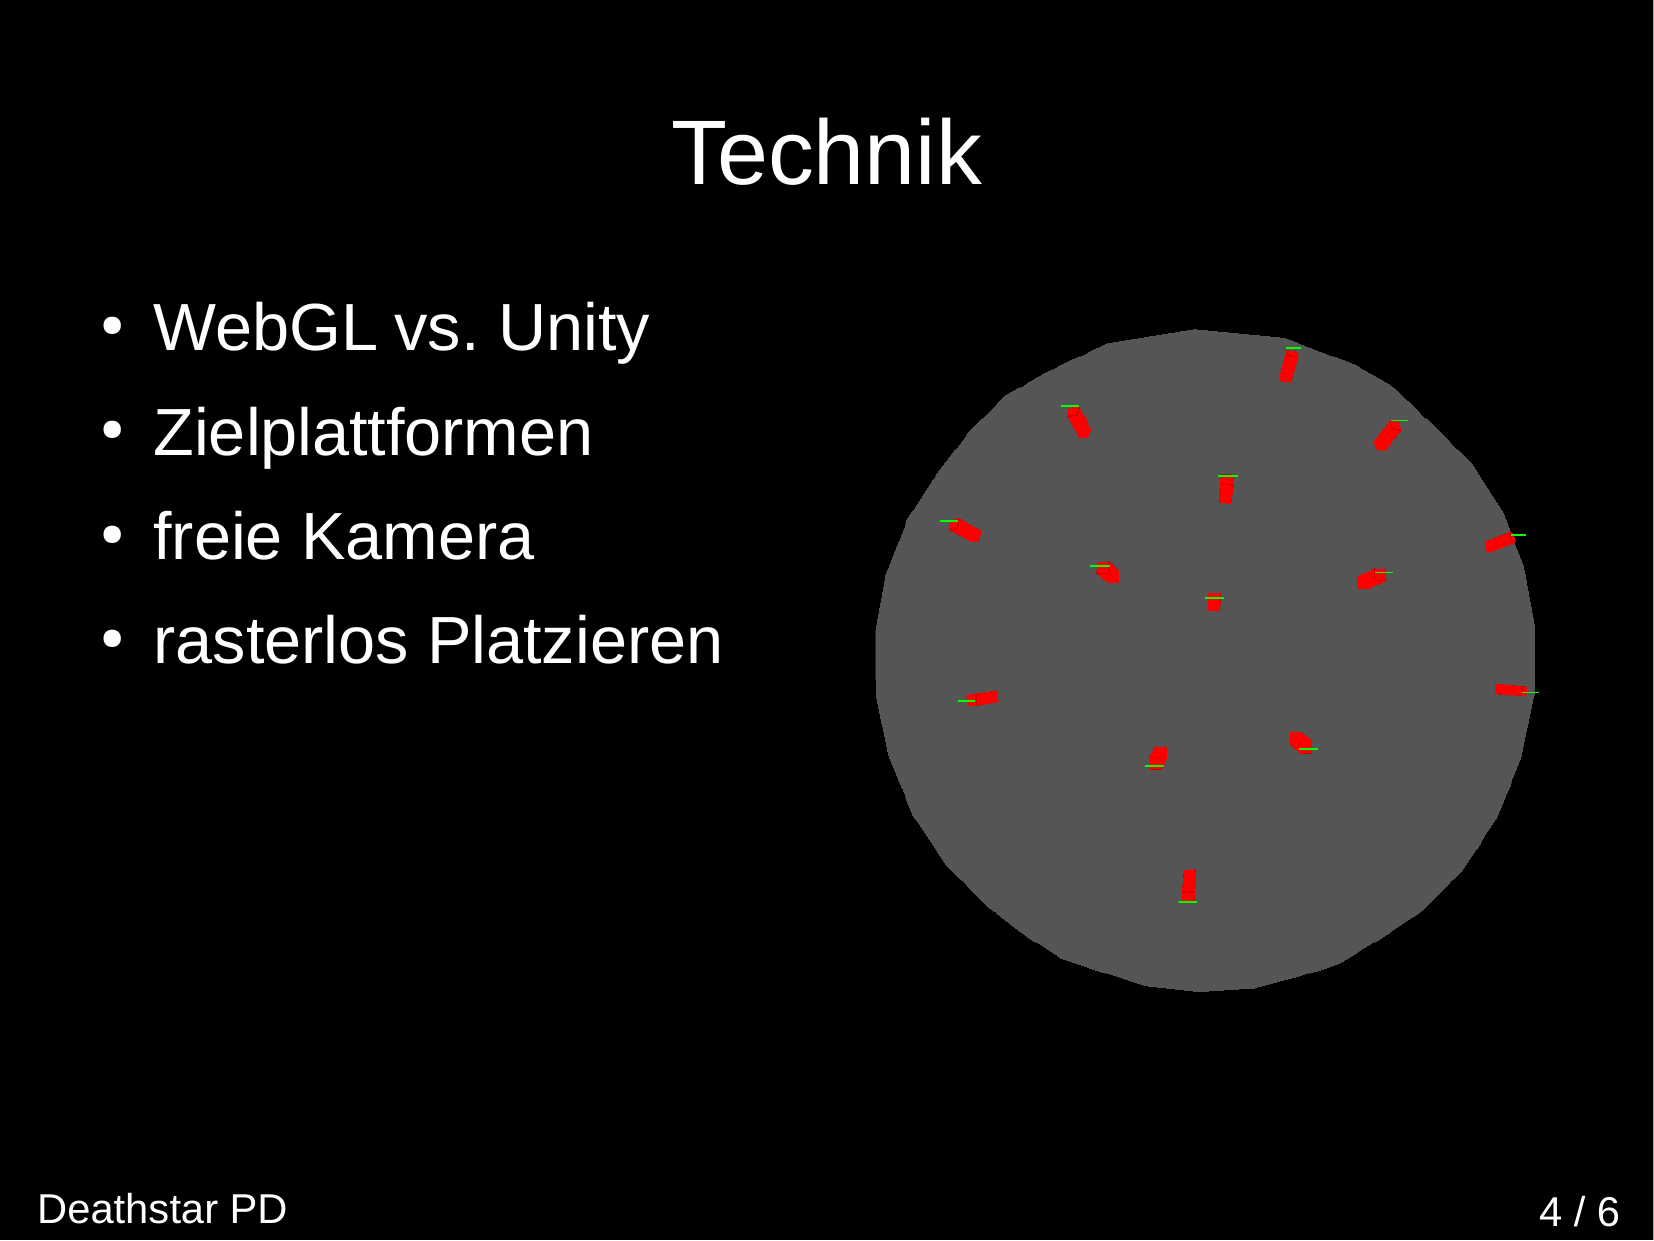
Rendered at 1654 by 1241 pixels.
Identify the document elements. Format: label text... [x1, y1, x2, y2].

title Technik [82, 49, 1571, 257]
text_box Deathstar PD [0, 1178, 325, 1241]
picture [845, 295, 1572, 1004]
text_box <Nummer> / 6 [1505, 1181, 1654, 1241]
list WebGL vs. Unity Zielplattformen freie Kamera rasterlos Platzieren [82, 290, 809, 1010]
